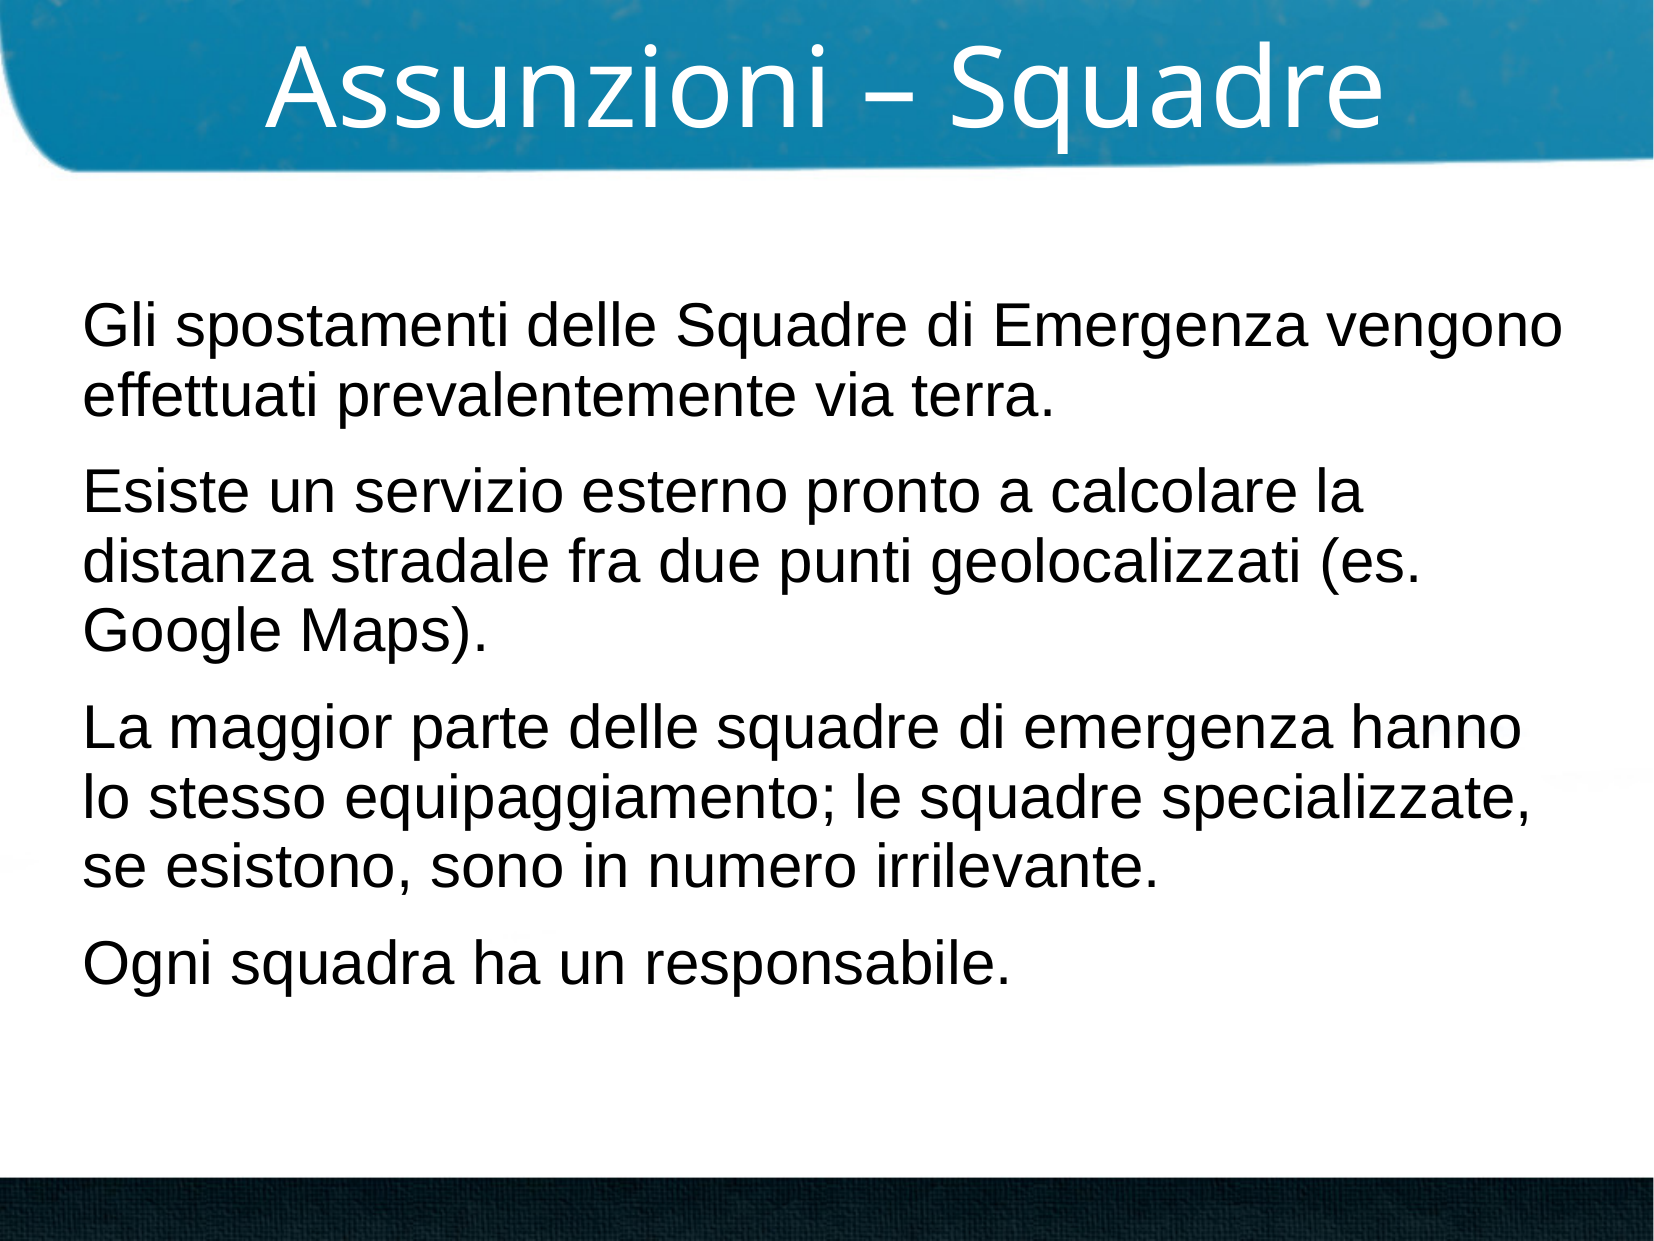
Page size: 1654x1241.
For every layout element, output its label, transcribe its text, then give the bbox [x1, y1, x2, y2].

picture [0, 166, 1654, 1241]
title Assunzioni – Squadre [0, 3, 1654, 166]
list Gli spostamenti delle Squadre di Emergenza vengono effettuati prevalentemente via terra. Esiste un servizio esterno pronto a calcolare la distanza stradale fra due punti geolocalizzati (es. Google Maps). La maggior parte delle squadre di emergenza hanno lo stesso equipaggiamento; le squadre specializzate, se esistono, sono in numero irrilevante. Ogni squadra ha un responsabile. [82, 290, 1571, 1010]
